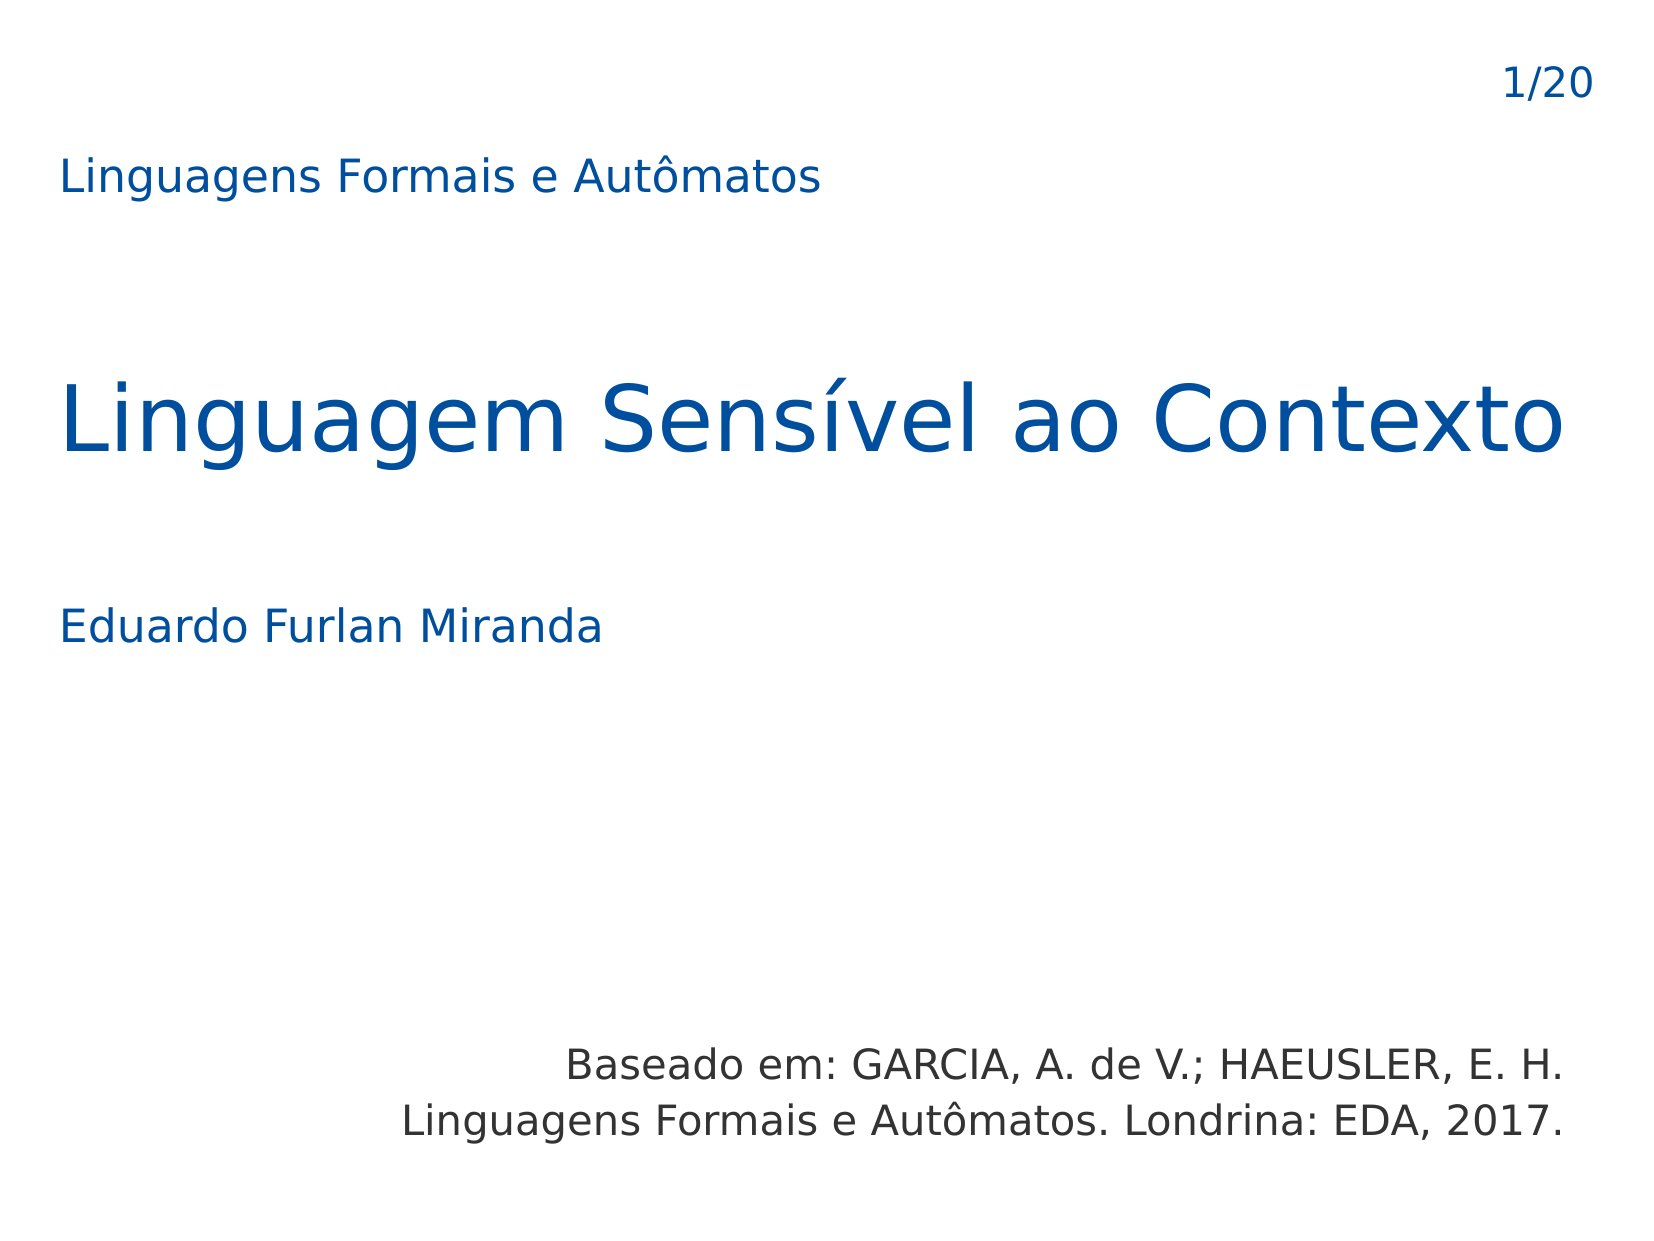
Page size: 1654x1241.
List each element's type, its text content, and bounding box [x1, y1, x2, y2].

list Baseado em: GARCIA, A. de V.; HAEUSLER, E. H. Linguagens Formais e Autômatos. Londrina: EDA, 2017. [366, 1033, 1565, 1211]
list Linguagens Formais e Autômatos Linguagem Sensível ao Contexto Eduardo Furlan Miranda [59, 141, 1625, 1211]
